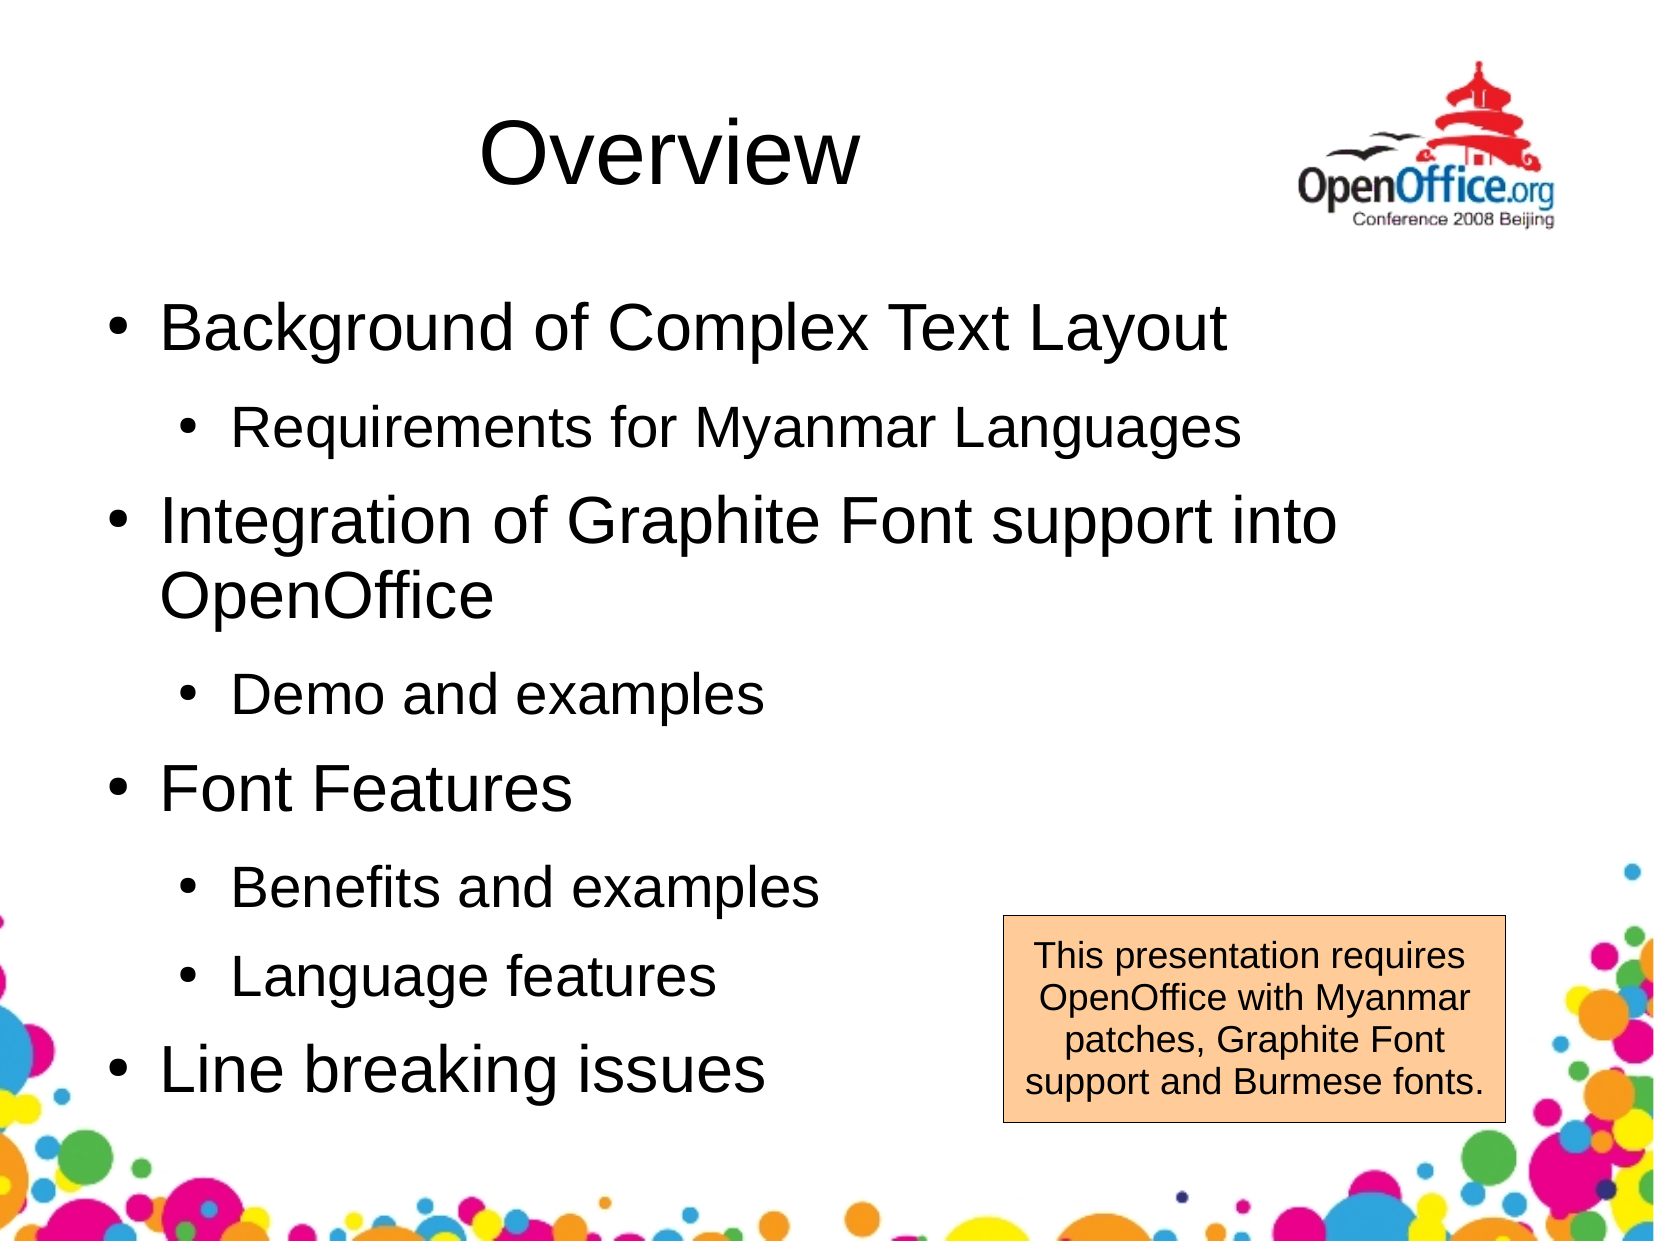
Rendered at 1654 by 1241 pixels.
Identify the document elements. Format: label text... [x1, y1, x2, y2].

text_box This presentation requires OpenOffice with Myanmar patches, Graphite Font support and Burmese fonts. [1003, 915, 1506, 1123]
picture [0, 810, 1654, 1241]
title Overview [82, 49, 1258, 257]
picture [1285, 51, 1569, 250]
list Background of Complex Text Layout Requirements for Myanmar Languages Integration of Graphite Font support into OpenOffice Demo and examples Font Features Benefits and examples Language features Line breaking issues [88, 290, 1577, 1107]
